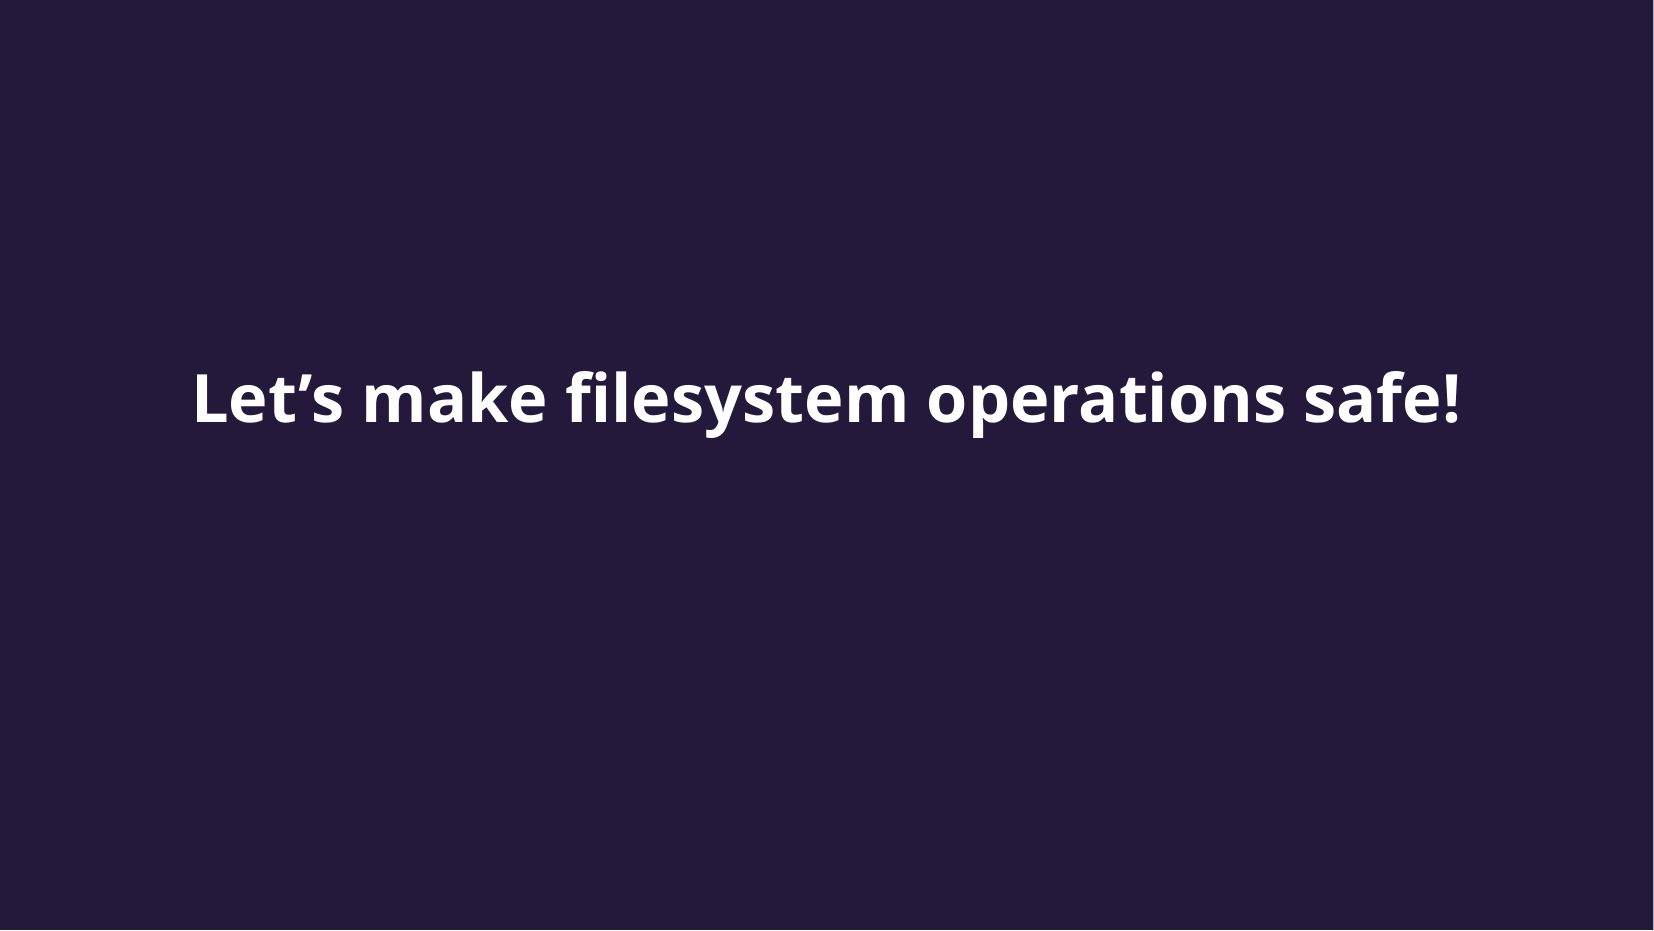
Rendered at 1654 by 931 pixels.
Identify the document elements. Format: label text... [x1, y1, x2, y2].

subtitle Let’s make filesystem operations safe! [82, 37, 1571, 757]
